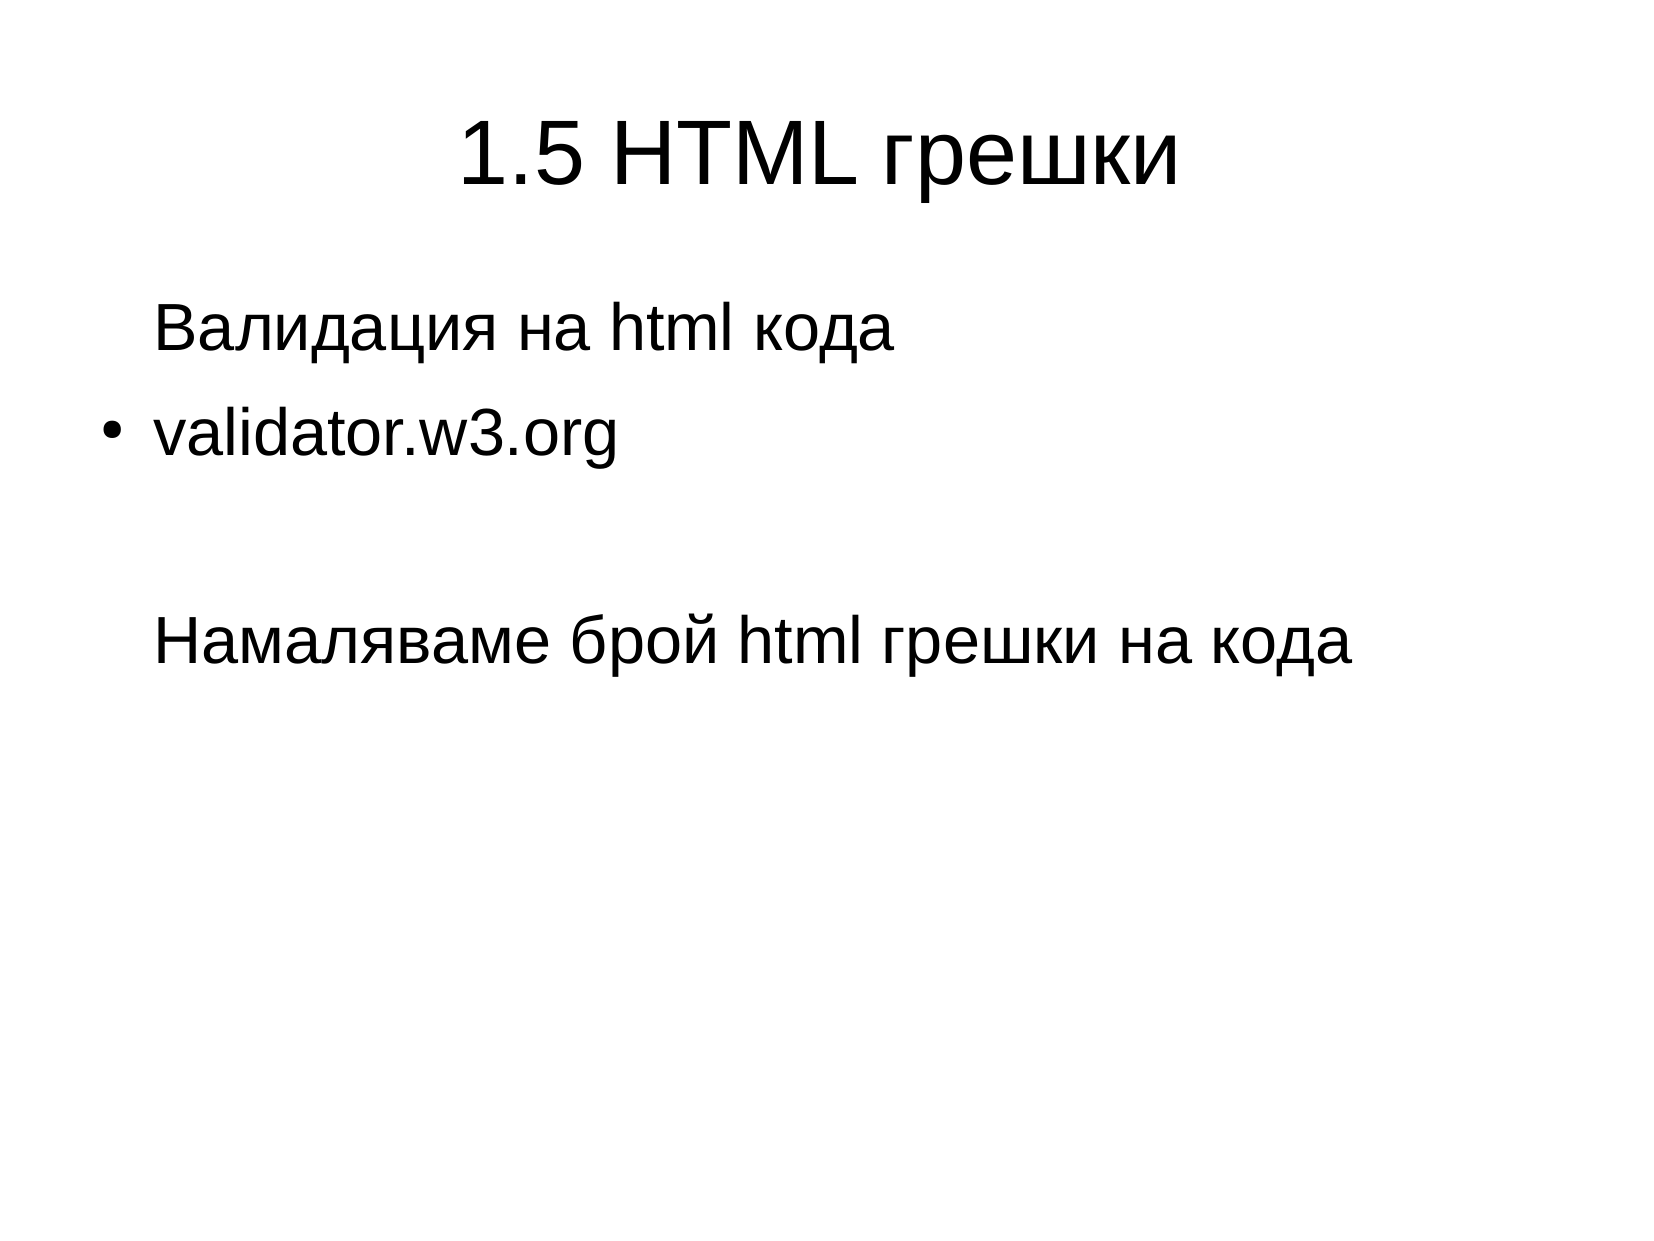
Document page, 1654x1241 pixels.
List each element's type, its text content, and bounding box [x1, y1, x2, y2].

list Валидация на html кода validator.w3.org Намаляваме брой html грешки на кода [82, 290, 1571, 1109]
title 1.5 HTML грешки [82, 49, 1571, 257]
